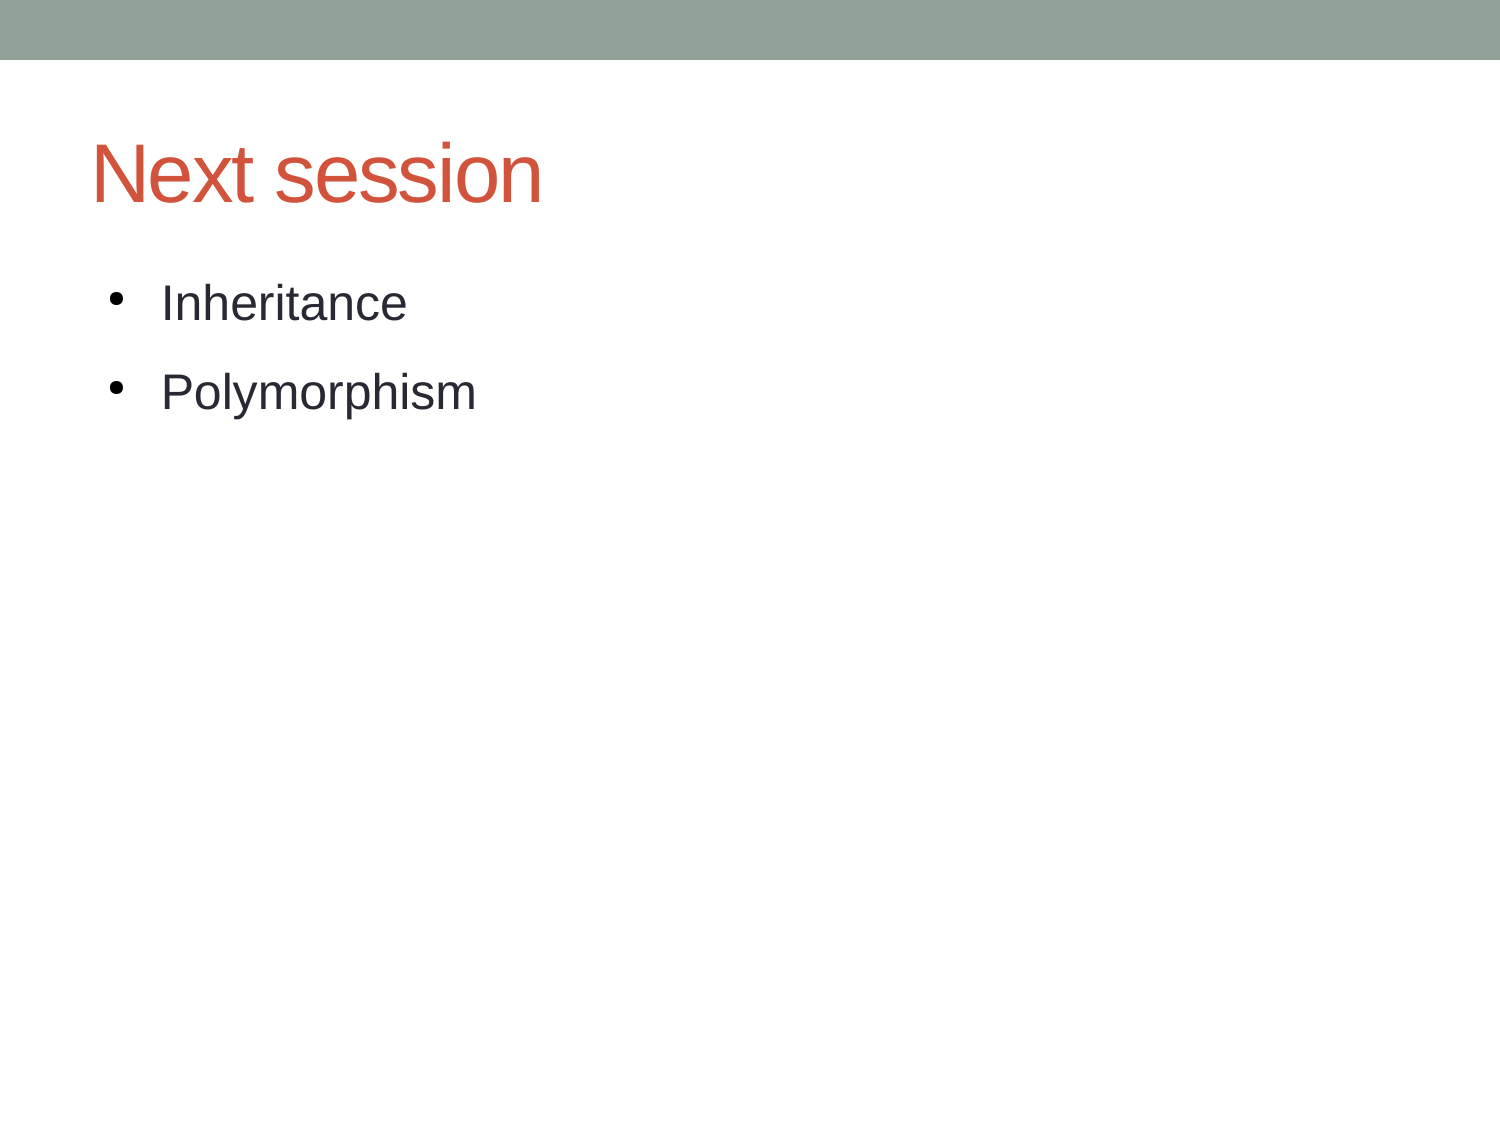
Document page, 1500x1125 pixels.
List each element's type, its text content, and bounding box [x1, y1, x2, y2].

list Inheritance Polymorphism [75, 262, 1425, 1063]
title Next session [75, 87, 1425, 250]
